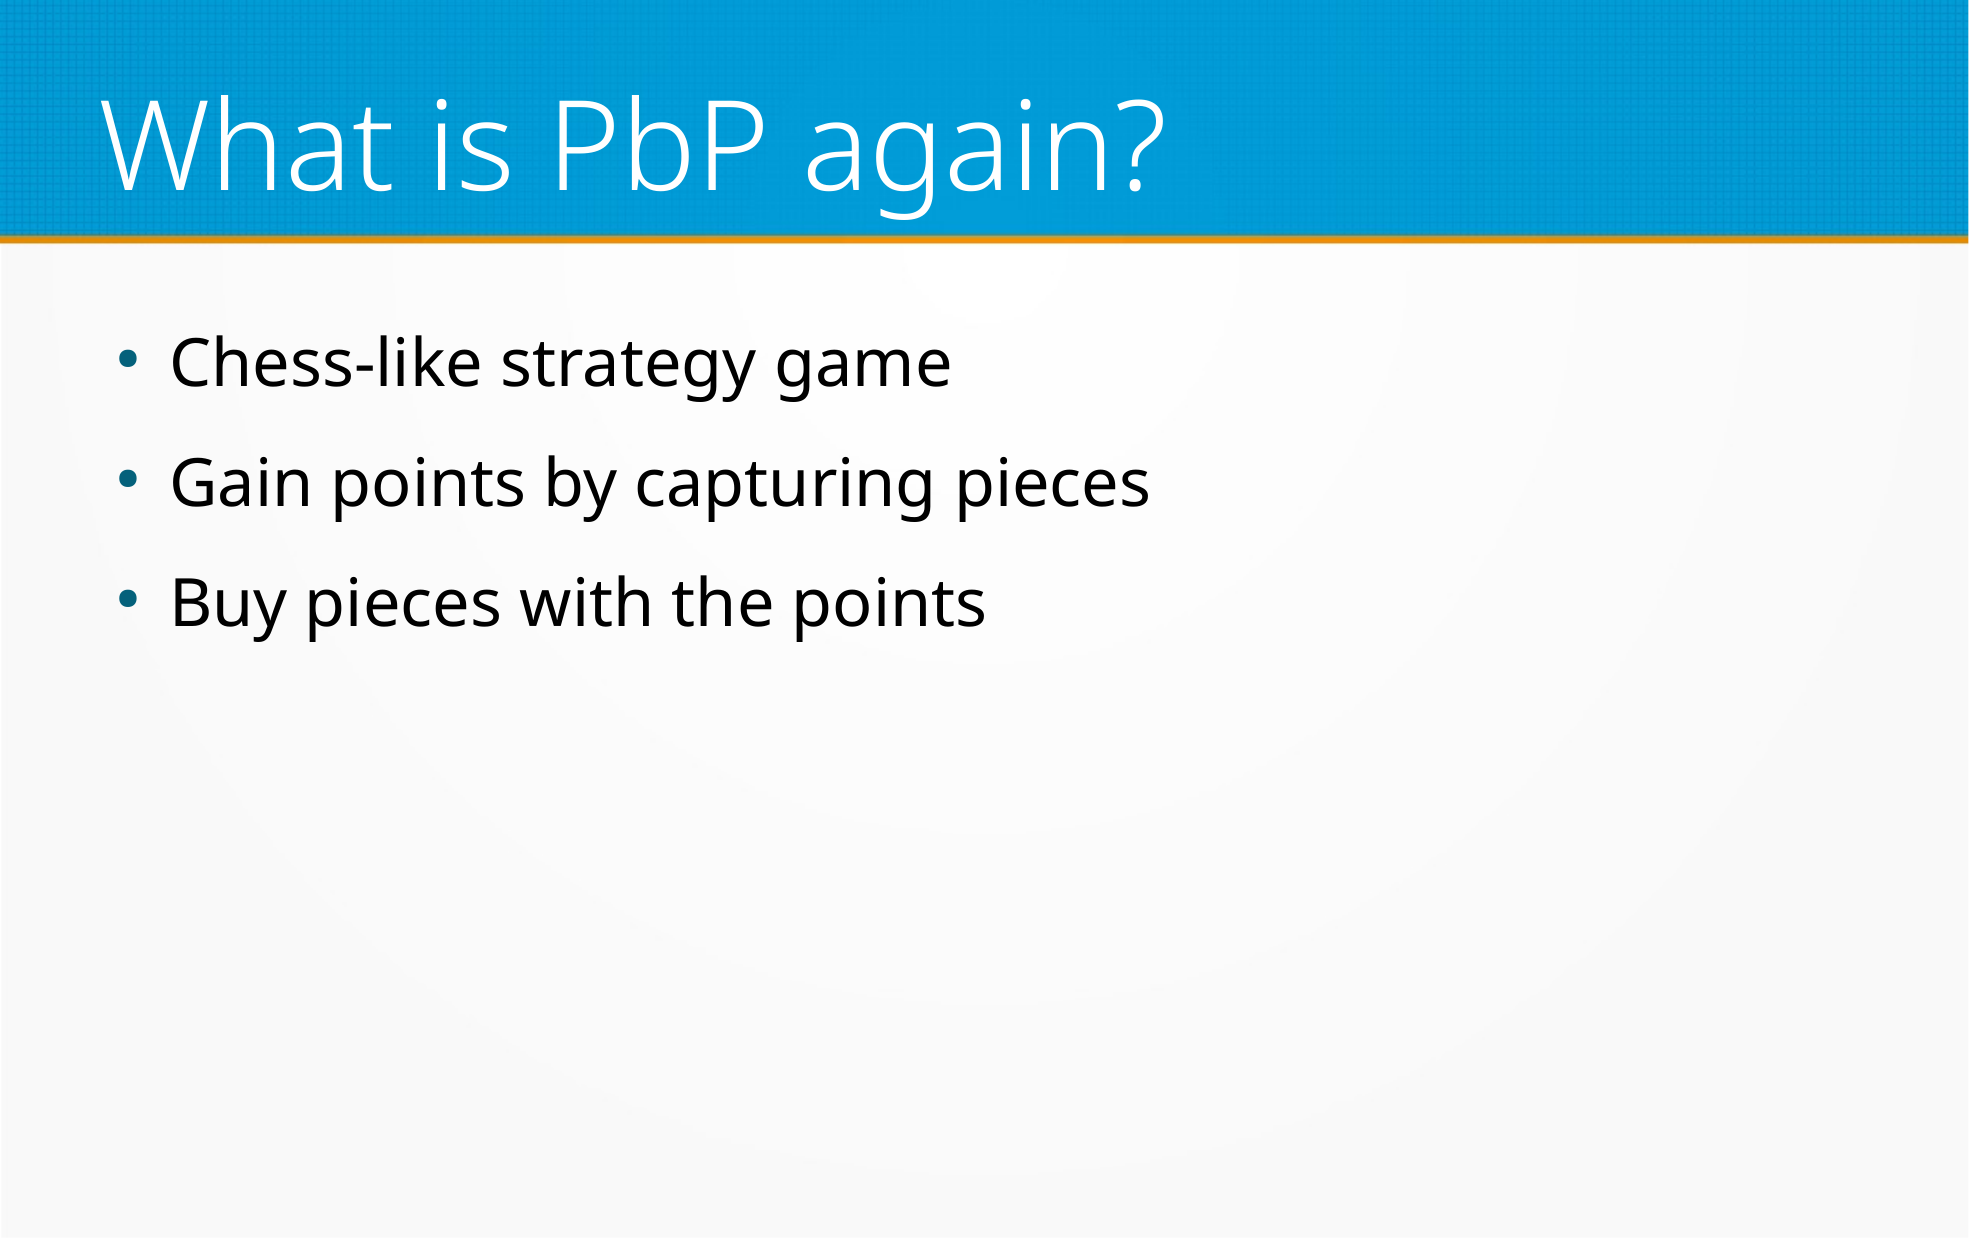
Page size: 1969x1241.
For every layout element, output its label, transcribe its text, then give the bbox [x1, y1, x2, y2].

title What is PbP again? [98, 19, 1870, 227]
list Chess-like strategy game Gain points by capturing pieces Buy pieces with the points [98, 315, 1861, 1081]
picture [0, 233, 1969, 1241]
